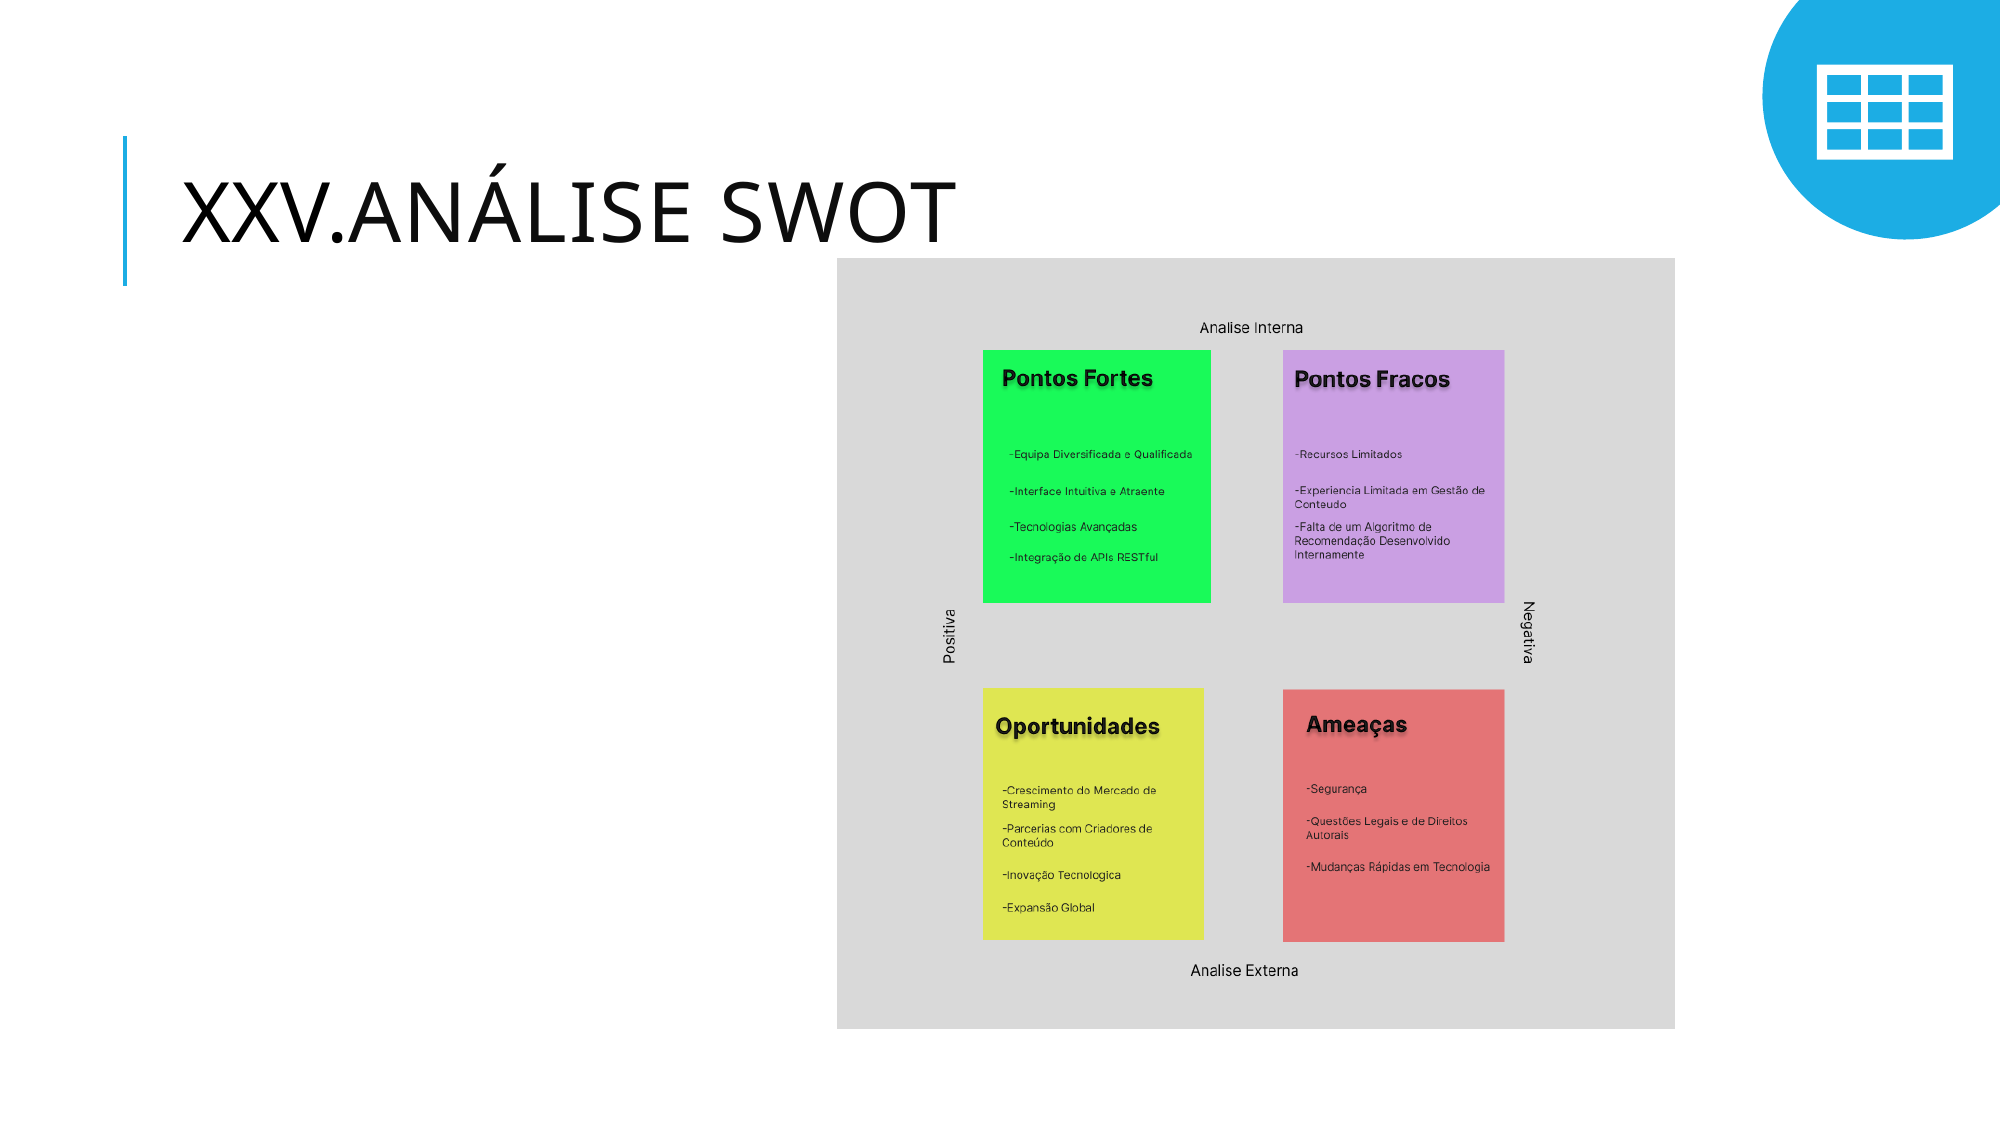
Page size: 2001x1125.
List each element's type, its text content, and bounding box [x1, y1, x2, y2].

text_box [1762, 0, 2000, 240]
picture [837, 258, 1675, 1029]
title Análise Swot [168, 96, 1763, 343]
